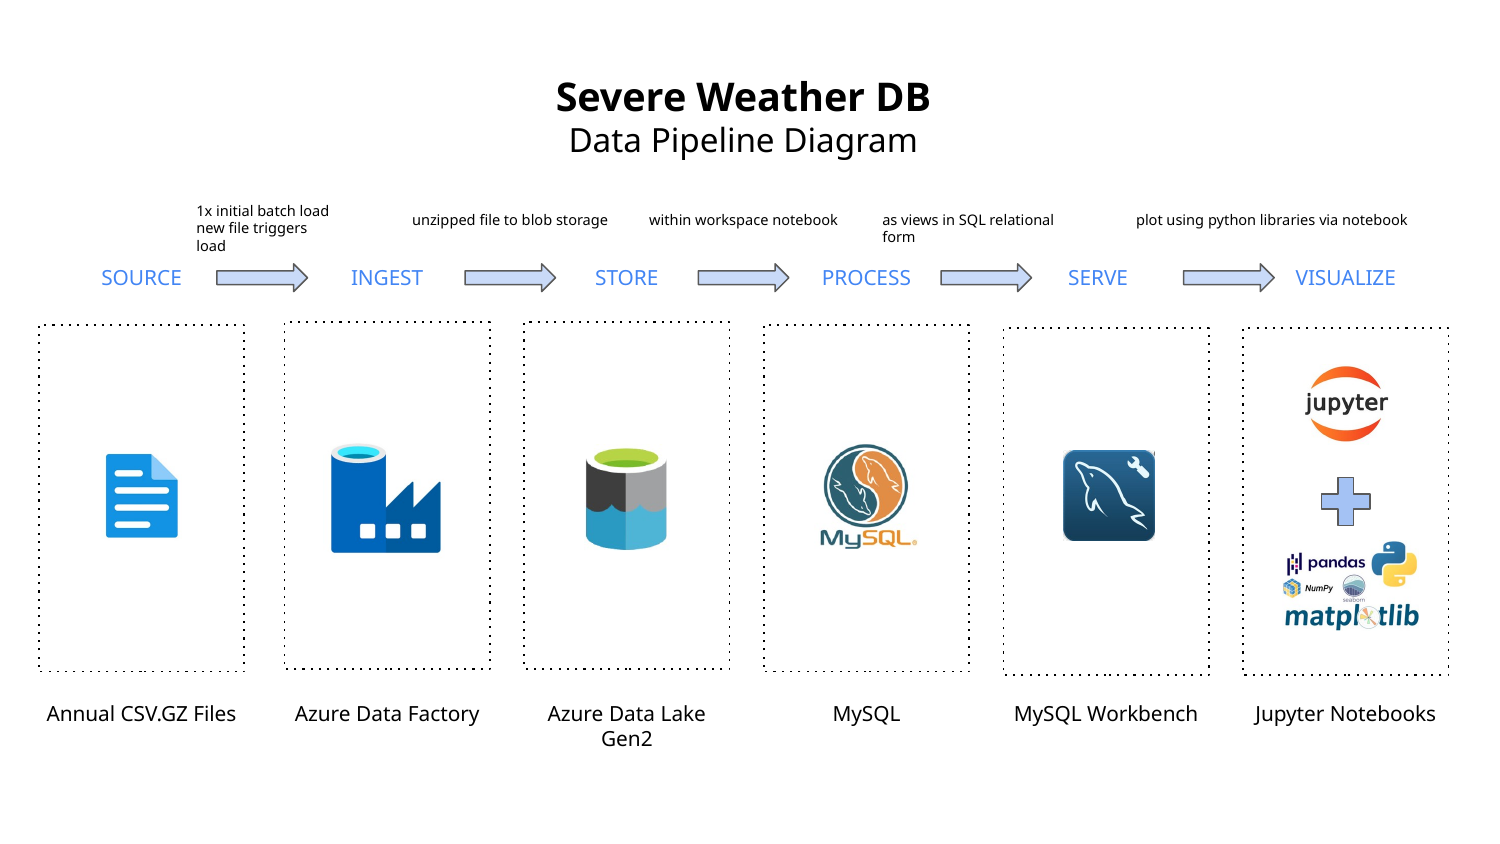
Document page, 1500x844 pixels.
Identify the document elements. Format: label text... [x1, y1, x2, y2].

text_box STORE [524, 249, 730, 305]
text_box PROCESS [763, 249, 970, 305]
text_box MySQL [744, 685, 975, 741]
picture [1282, 540, 1419, 631]
picture [1063, 450, 1155, 541]
text_box 1x initial batch load new file triggers load [181, 186, 352, 270]
picture [323, 438, 451, 559]
text_box VISUALIZE [1242, 249, 1449, 305]
picture [584, 444, 670, 552]
text_box [941, 263, 1032, 292]
text_box SERVE [995, 249, 1201, 305]
picture [101, 450, 182, 541]
picture [814, 441, 919, 550]
text_box INGEST [284, 249, 490, 305]
text_box unzipped file to blob storage [379, 195, 628, 244]
text_box [465, 263, 556, 292]
text_box Severe Weather DB Data Pipeline Diagram [536, 56, 951, 174]
text_box [216, 270, 308, 292]
text_box Azure Data Lake Gen2 [511, 685, 743, 766]
text_box MySQL Workbench [975, 685, 1230, 741]
text_box Jupyter Notebooks [1230, 685, 1462, 741]
text_box Azure Data Factory [244, 685, 511, 741]
text_box plot using python libraries via notebook [1120, 195, 1487, 244]
text_box as views in SQL relational form [867, 195, 1106, 261]
text_box [1183, 263, 1275, 292]
picture [1303, 364, 1389, 445]
text_box Annual CSV.GZ Files [26, 685, 244, 741]
text_box within workspace notebook [628, 195, 859, 244]
text_box [698, 263, 789, 292]
text_box [1321, 477, 1370, 526]
picture [1409, 614, 1414, 622]
text_box SOURCE [38, 249, 245, 305]
